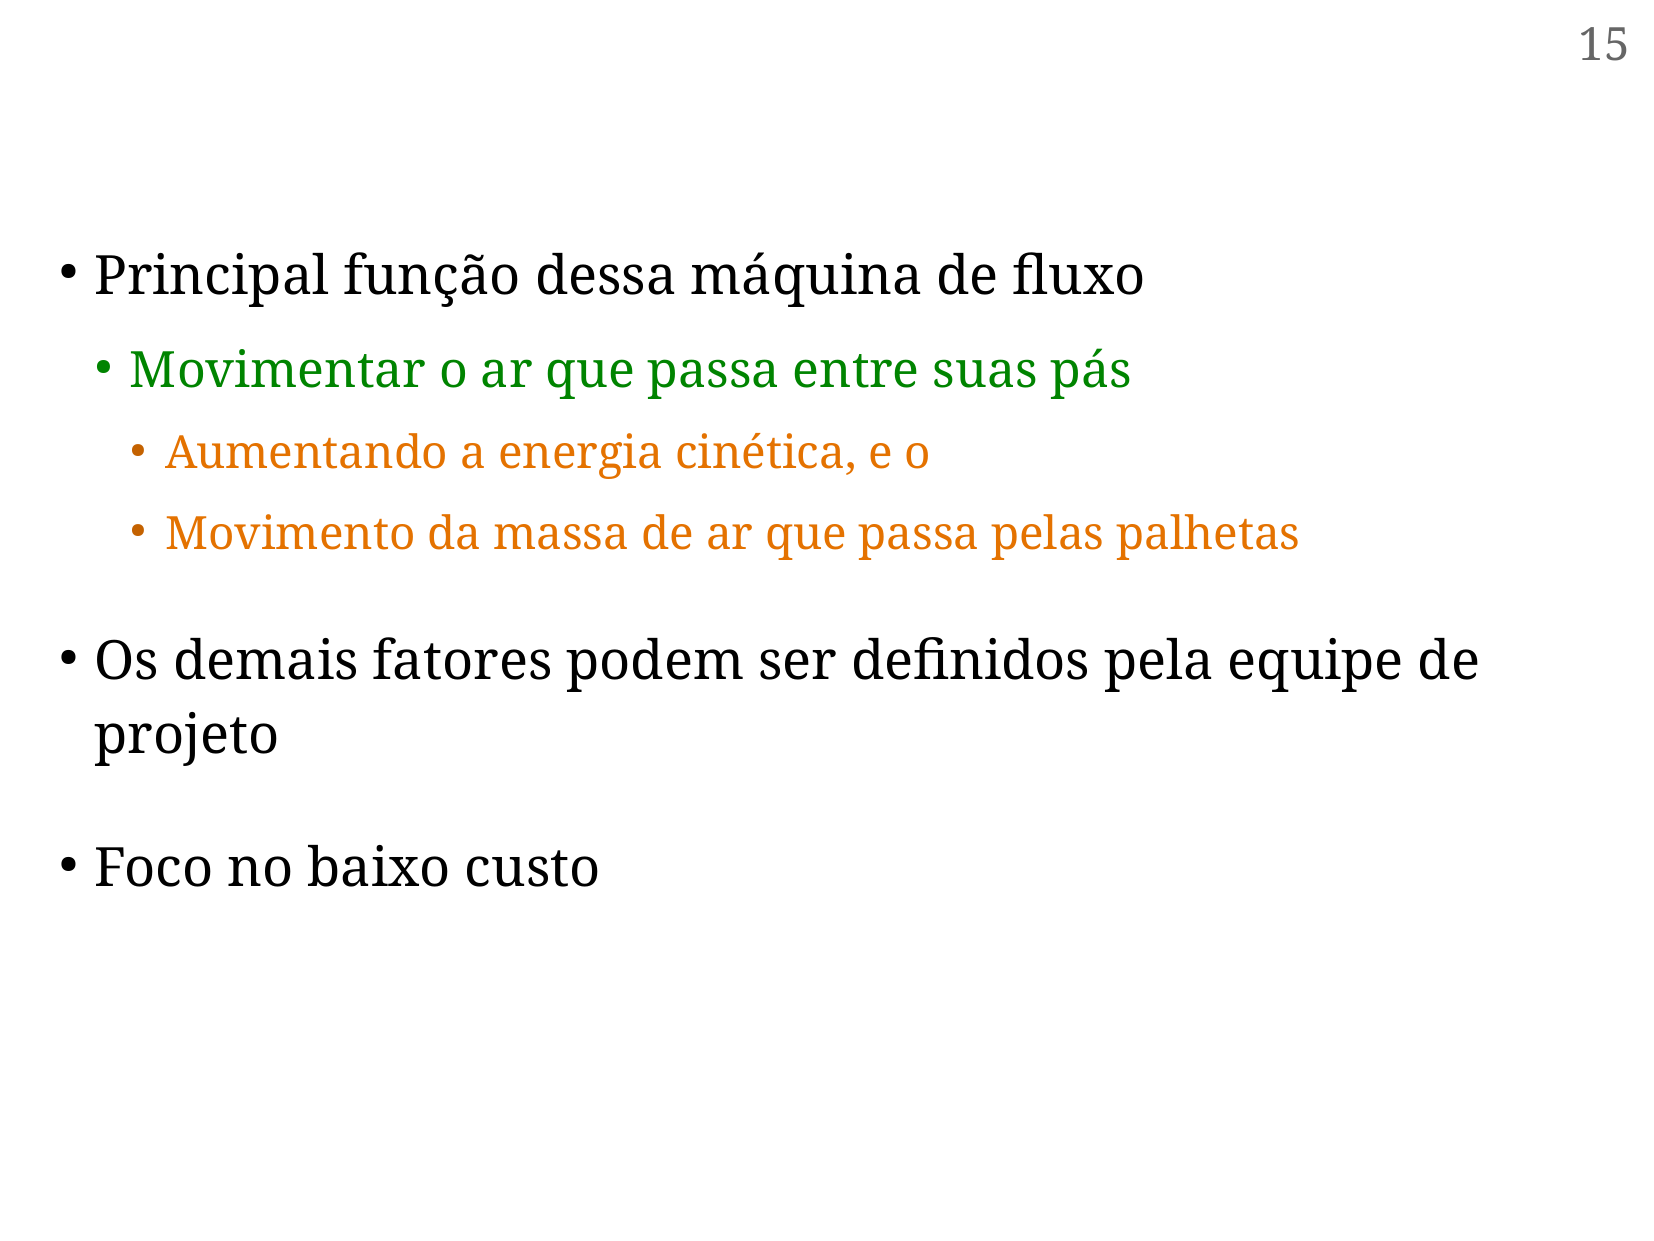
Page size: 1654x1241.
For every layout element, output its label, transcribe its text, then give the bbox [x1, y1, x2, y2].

list Principal função dessa máquina de fluxo Movimentar o ar que passa entre suas pás Aumentando a energia cinética, e o Movimento da massa de ar que passa pelas palhetas Os demais fatores podem ser definidos pela equipe de projeto Foco no baixo custo [59, 236, 1595, 1211]
